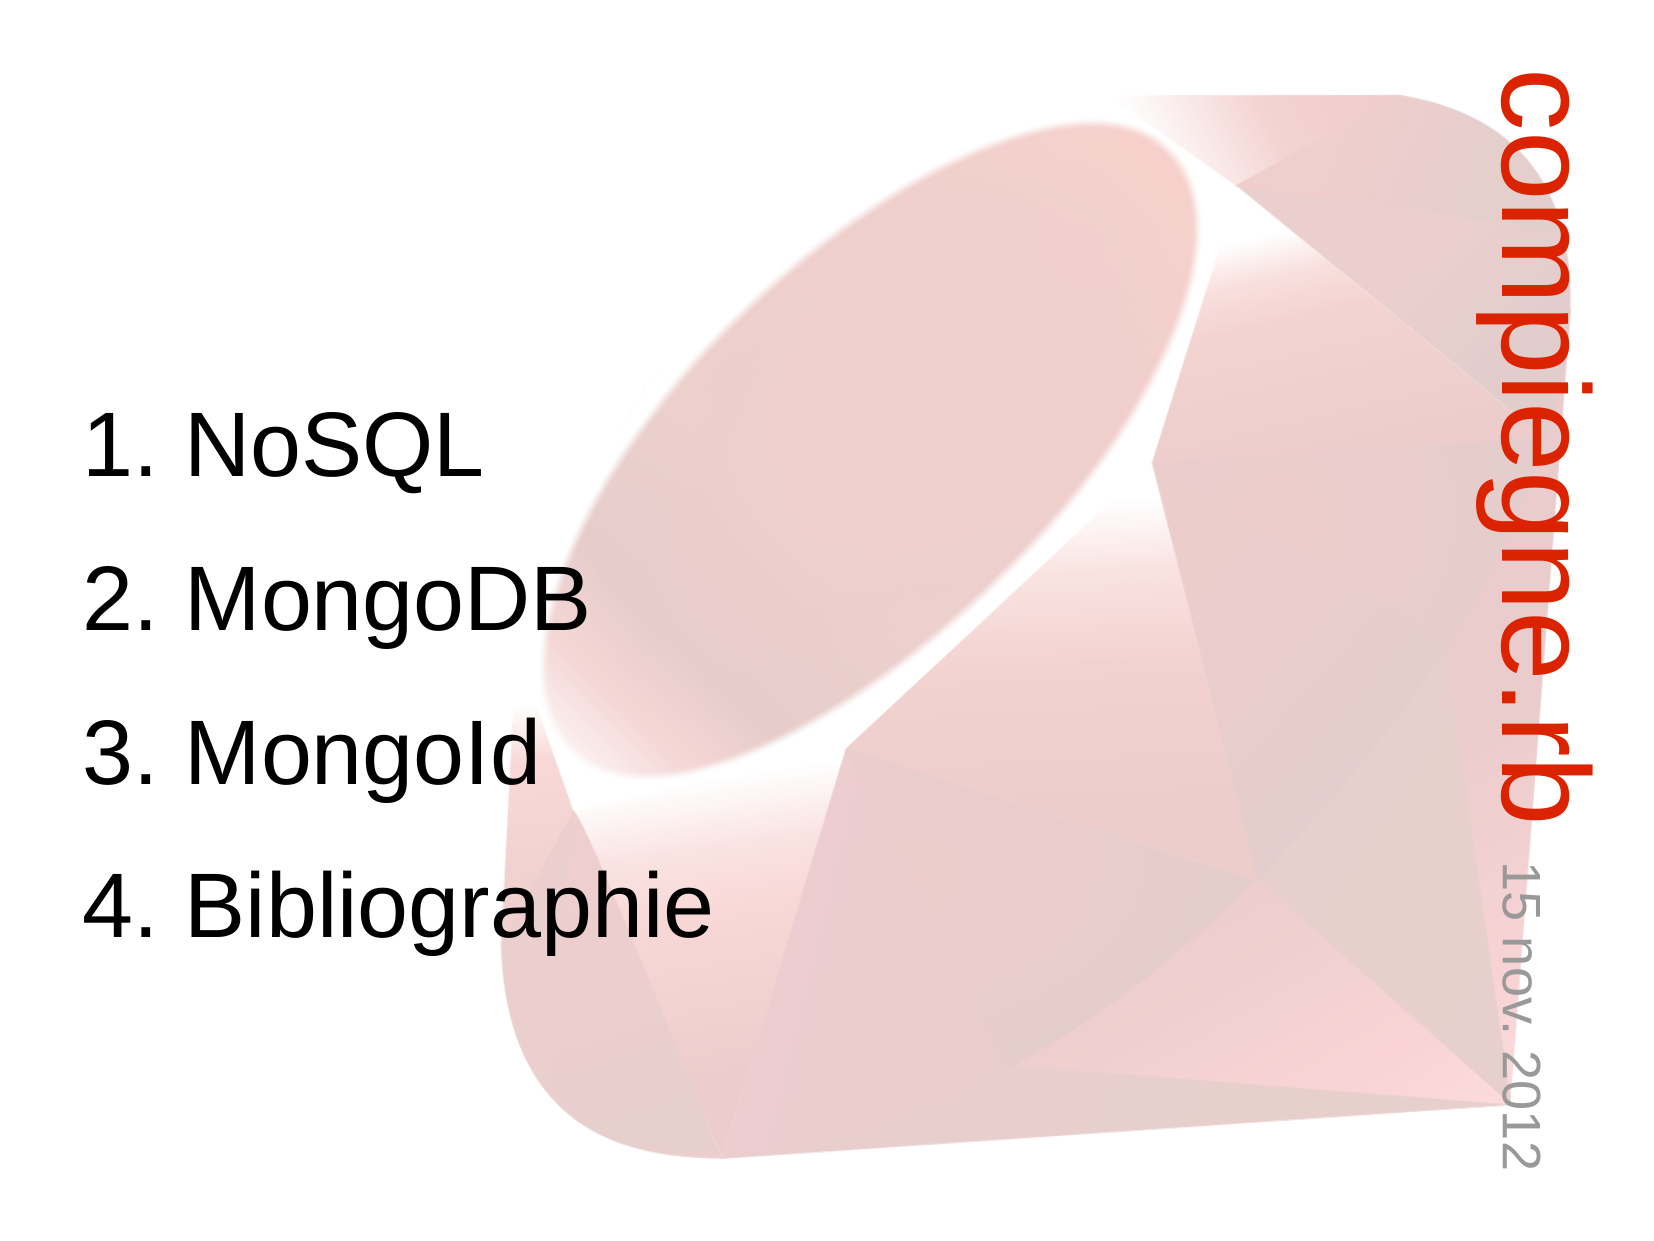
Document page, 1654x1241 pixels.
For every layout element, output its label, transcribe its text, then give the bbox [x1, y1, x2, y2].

subtitle 1. NoSQL 2. MongoDB 3. MongoId 4. Bibliographie [82, 138, 1477, 1162]
title compiegne.rb 15 nov. 2012 [1442, 23, 1650, 1217]
picture [484, 70, 1442, 138]
